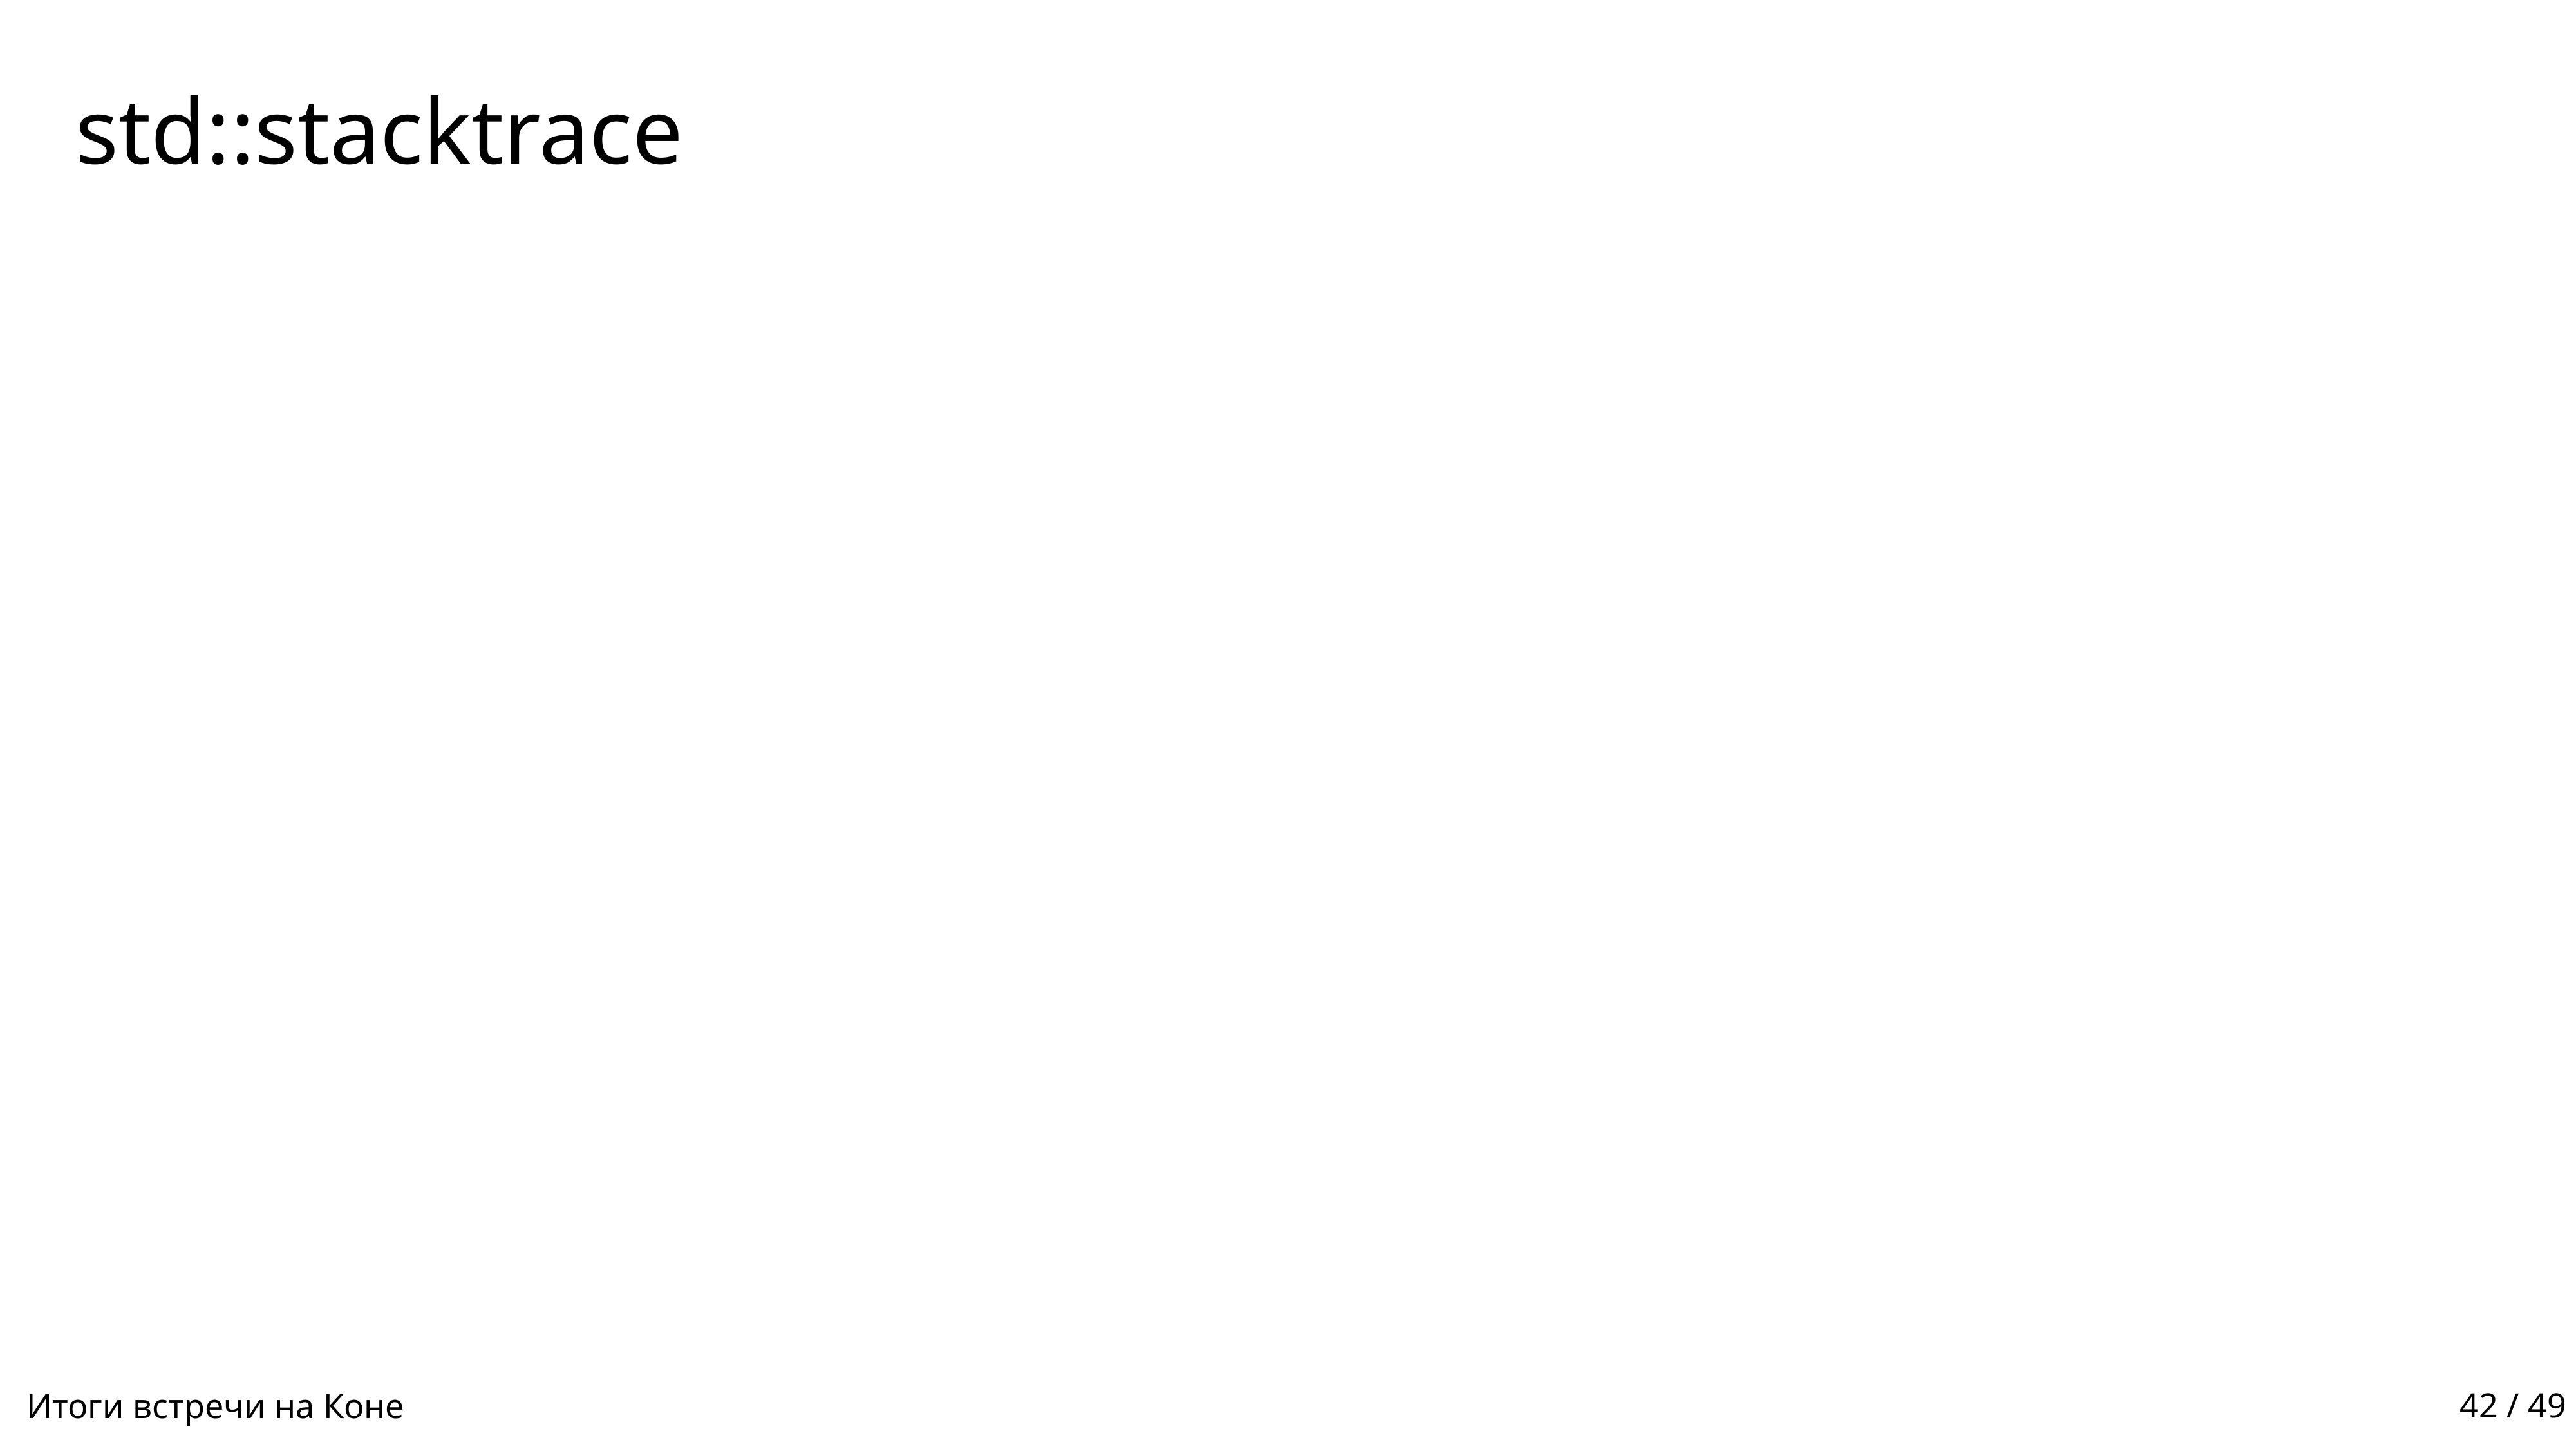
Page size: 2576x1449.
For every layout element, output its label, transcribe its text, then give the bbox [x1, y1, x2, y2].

list Итоги встречи на Коне [17, 1376, 1114, 1431]
list <number> / 49 [1479, 1376, 2576, 1431]
title std::stacktrace [66, 81, 802, 486]
